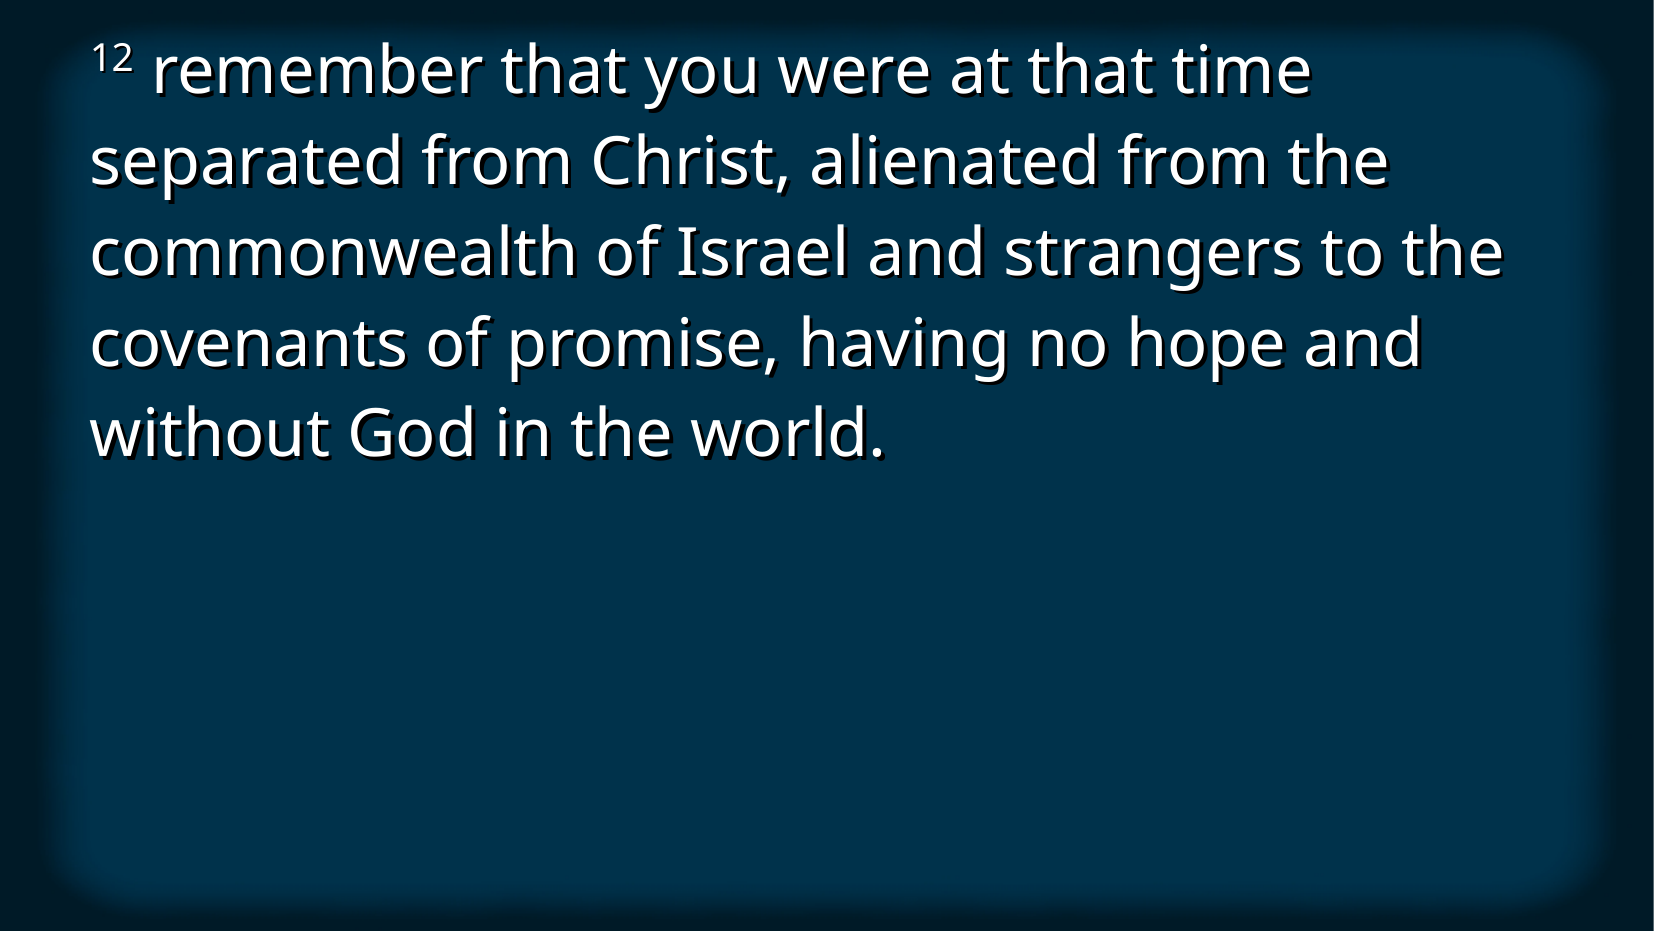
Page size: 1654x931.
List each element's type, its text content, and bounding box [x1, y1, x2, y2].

text_box 12 remember that you were at that time separated from Christ, alienated from the commonwealth of Israel and strangers to the covenants of promise, having no hope and without God in the world. [75, 15, 1591, 385]
picture [0, 0, 1654, 931]
